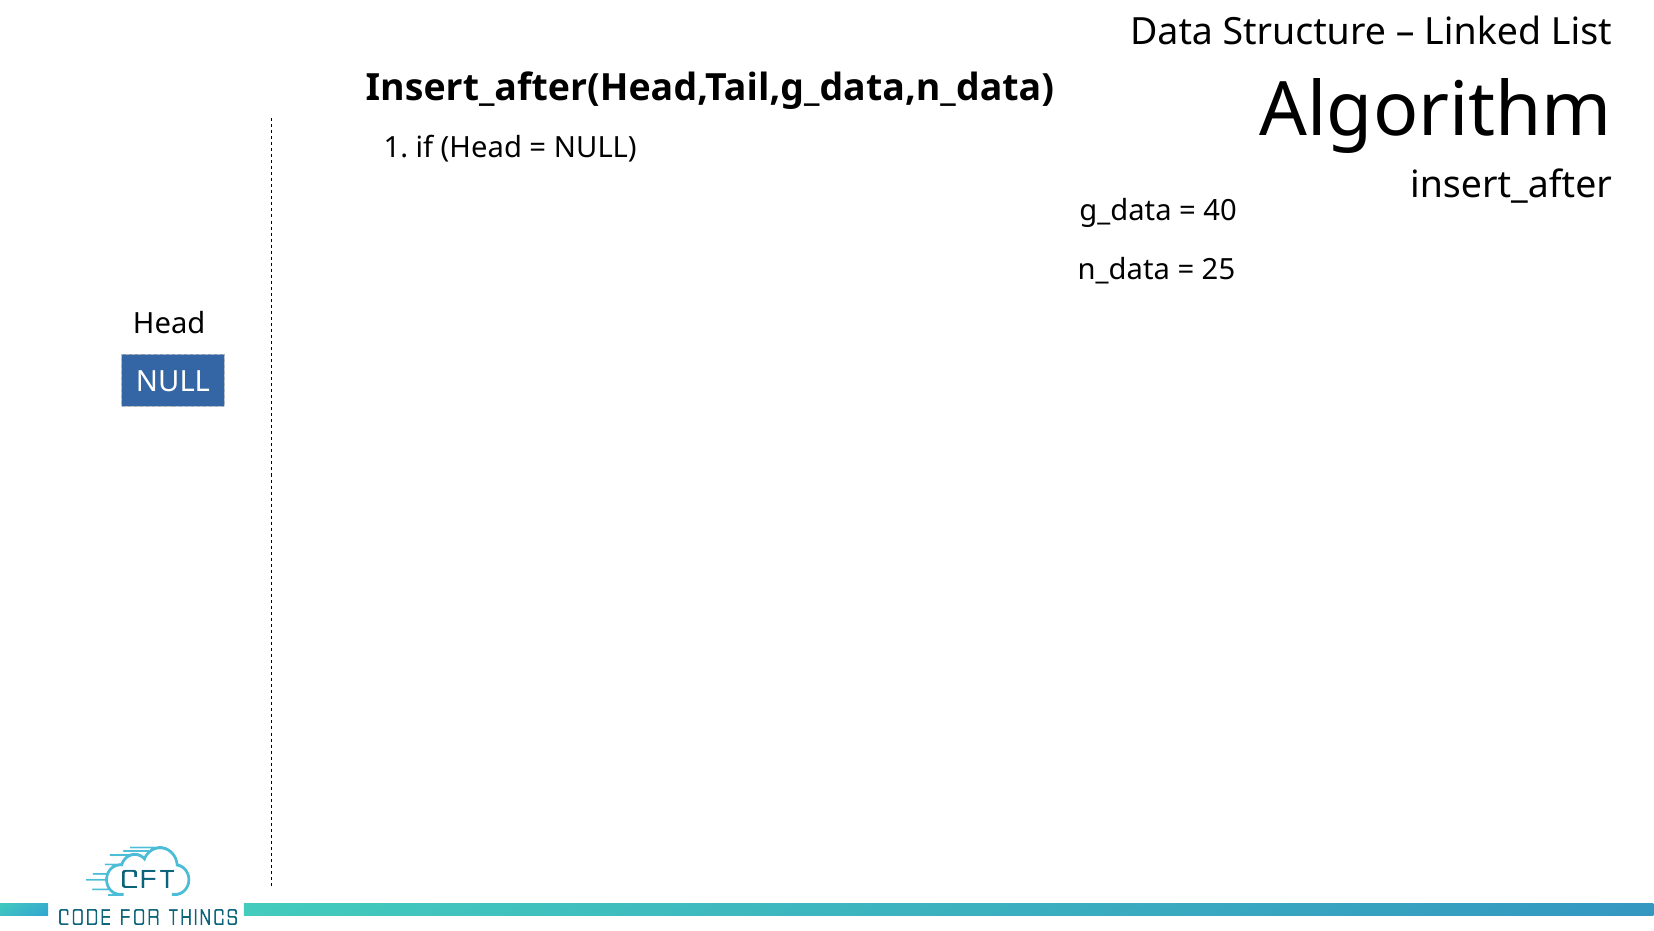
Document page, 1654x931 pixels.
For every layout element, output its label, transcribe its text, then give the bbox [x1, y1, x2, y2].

title Data Structure – Linked List Algorithm insert_after [1093, 0, 1613, 216]
text_box Head [118, 295, 225, 350]
picture [59, 846, 237, 925]
text_box g_data = 40 [1064, 182, 1323, 241]
text_box NULL [121, 354, 225, 407]
text_box n_data = 25 [1062, 241, 1335, 296]
text_box Insert_after(Head,Tail,g_data,n_data) [350, 53, 1170, 171]
